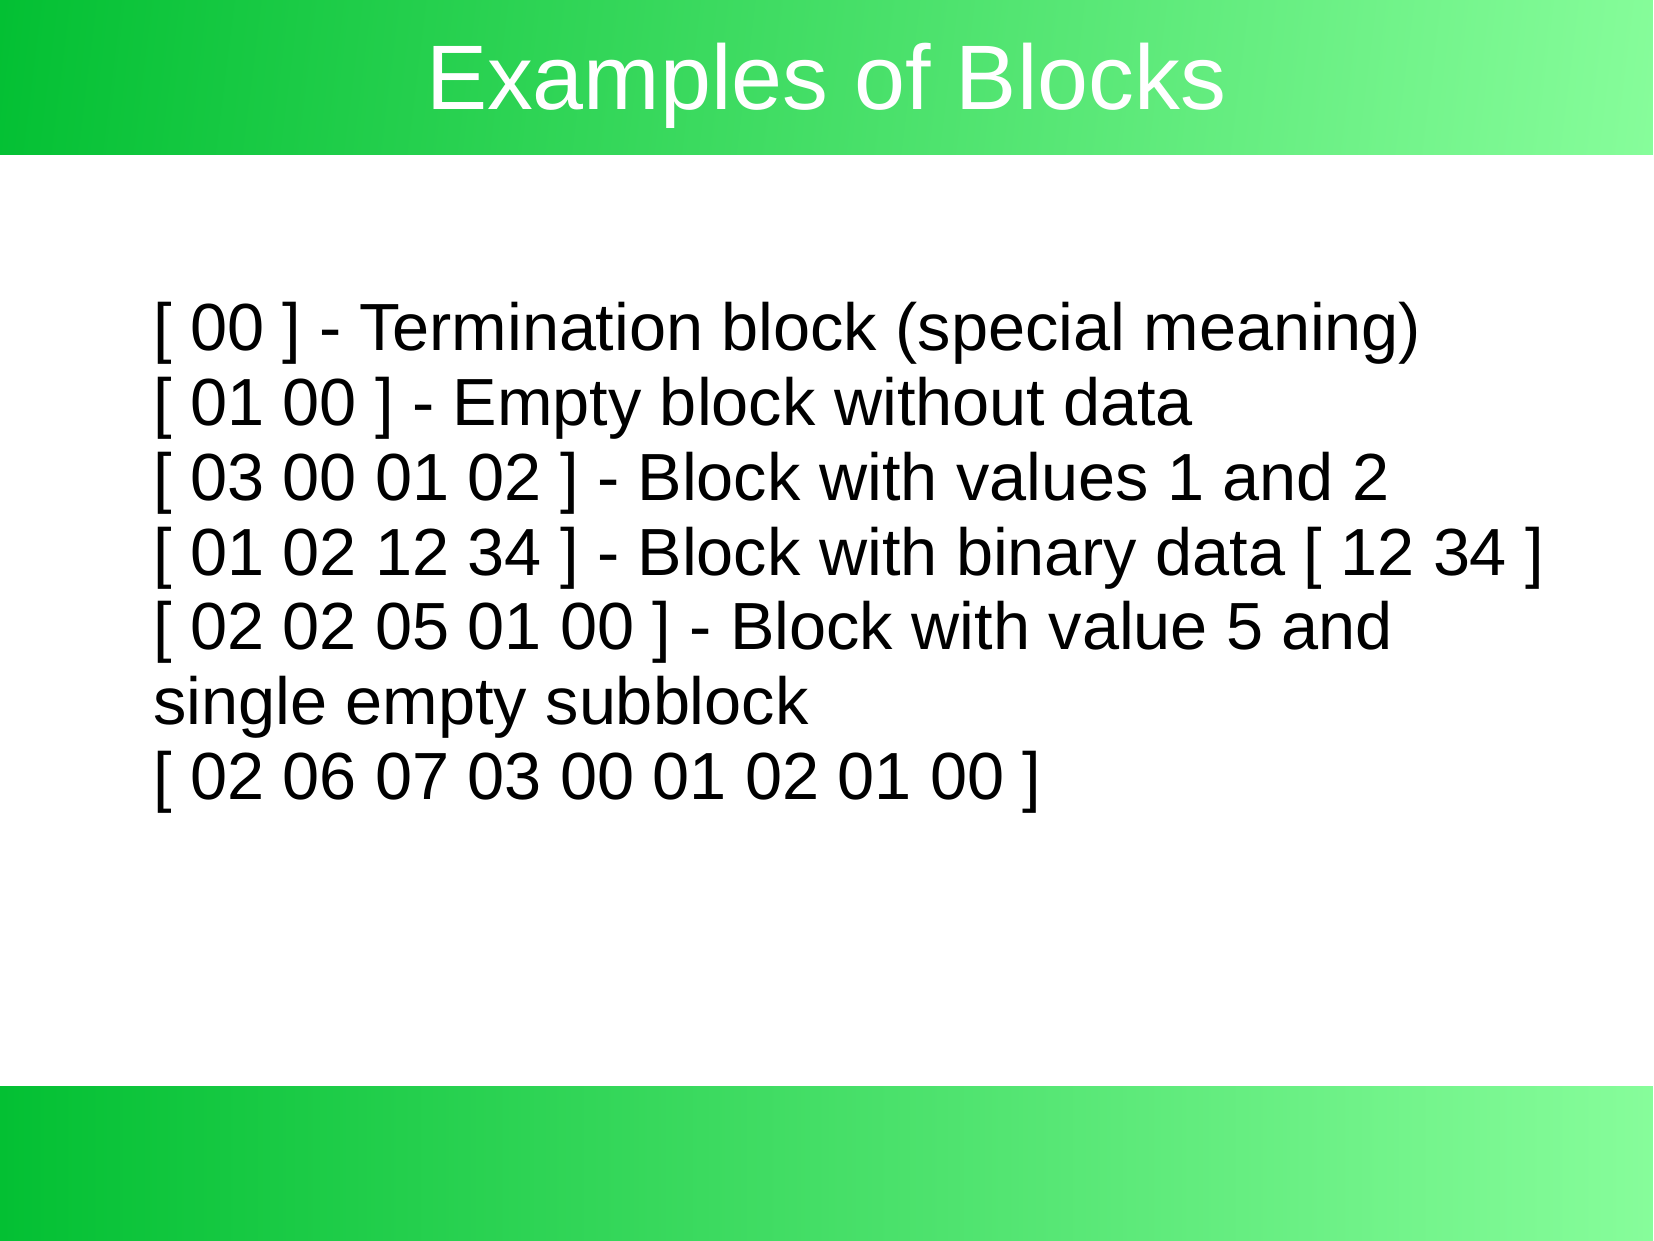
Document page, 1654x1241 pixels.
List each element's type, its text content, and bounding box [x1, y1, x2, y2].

title Examples of Blocks [82, 25, 1571, 130]
list [ 00 ] - Termination block (special meaning) [ 01 00 ] - Empty block without data [ 03 00 01 02 ] - Block with values 1 and 2 [ 01 02 12 34 ] - Block with binary data [ 12 34 ] [ 02 02 05 01 00 ] - Block with value 5 and single empty subblock [ 02 06 07 03 00 01 02 01 00 ] [82, 290, 1571, 1010]
